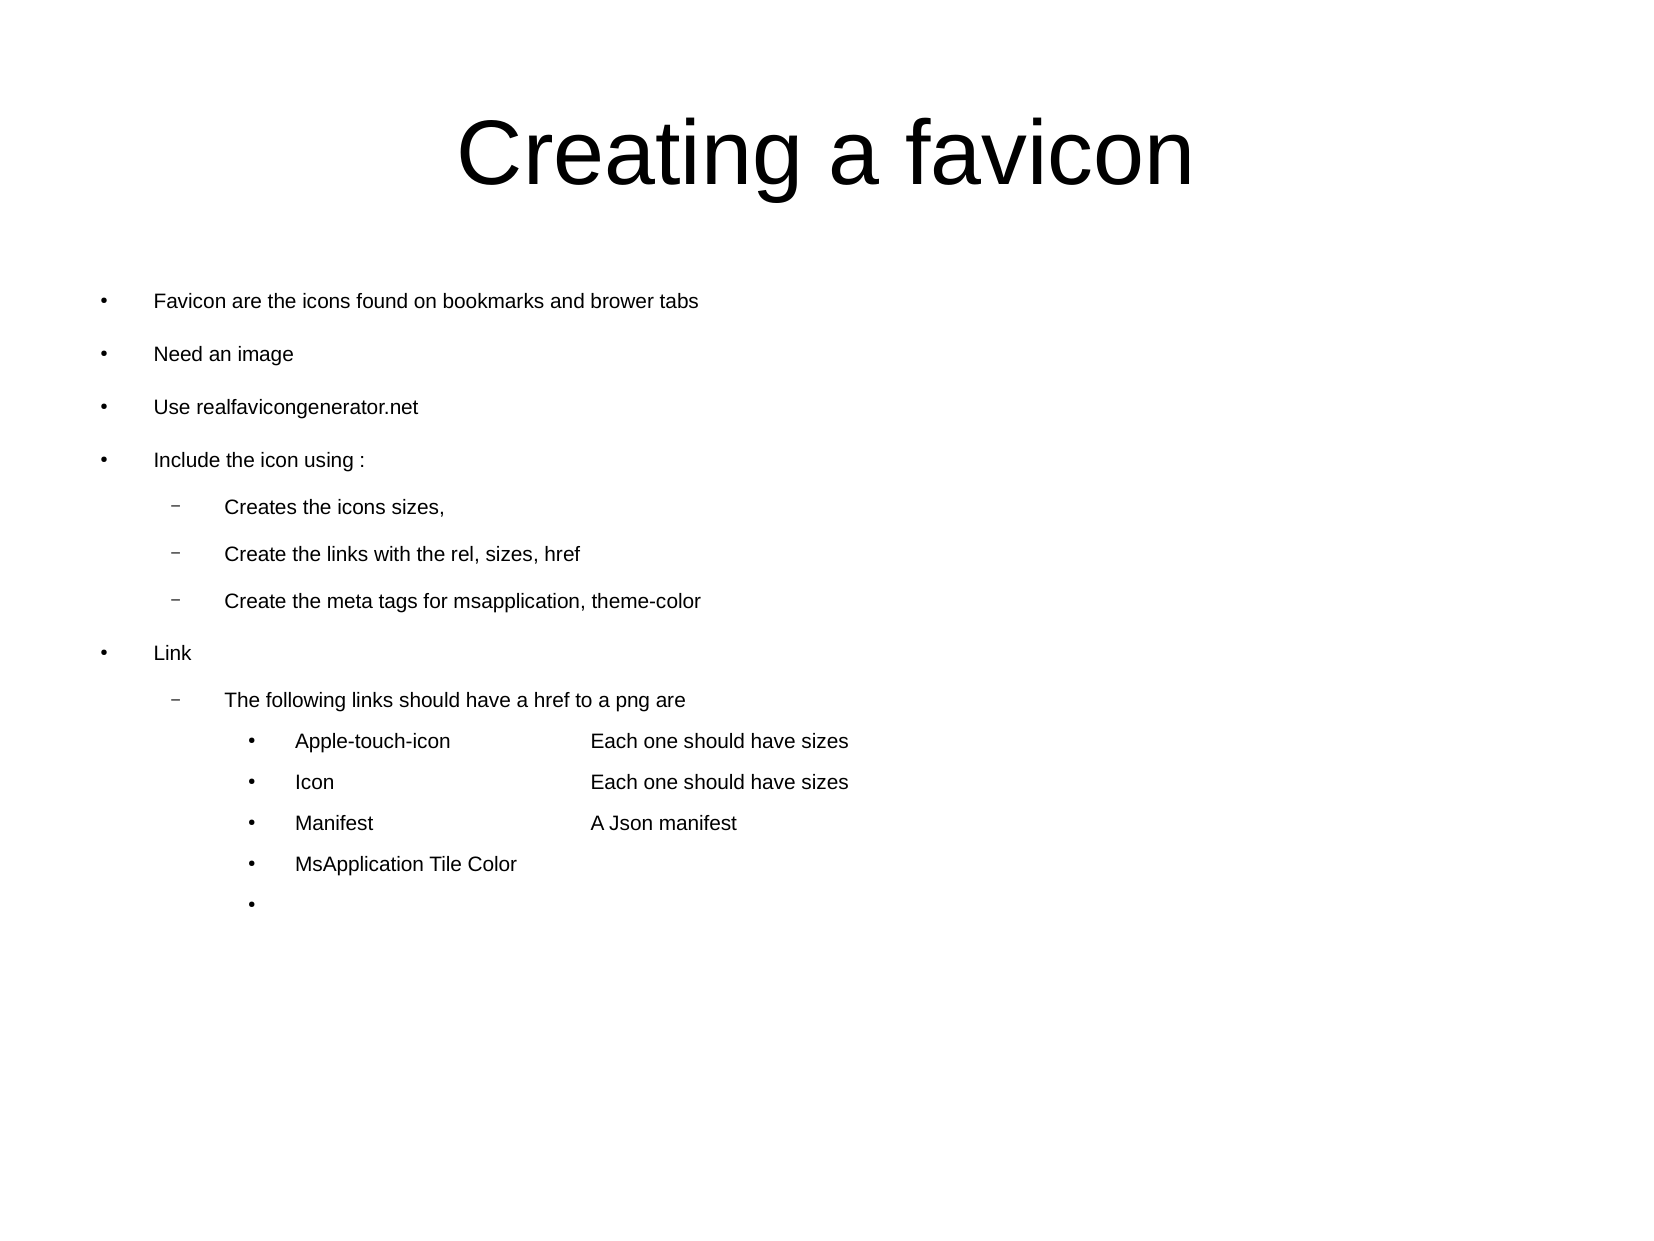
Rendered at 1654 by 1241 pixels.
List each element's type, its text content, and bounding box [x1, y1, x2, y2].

list Favicon are the icons found on bookmarks and brower tabs Need an image Use realfavicongenerator.net Include the icon using : Creates the icons sizes, Create the links with the rel, sizes, href Create the meta tags for msapplication, theme-color Link The following links should have a href to a png are Apple-touch-icon Each one should have sizes Icon Each one should have sizes Manifest A Json manifest MsApplication Tile Color [82, 290, 1571, 1217]
title Creating a favicon [82, 49, 1571, 257]
